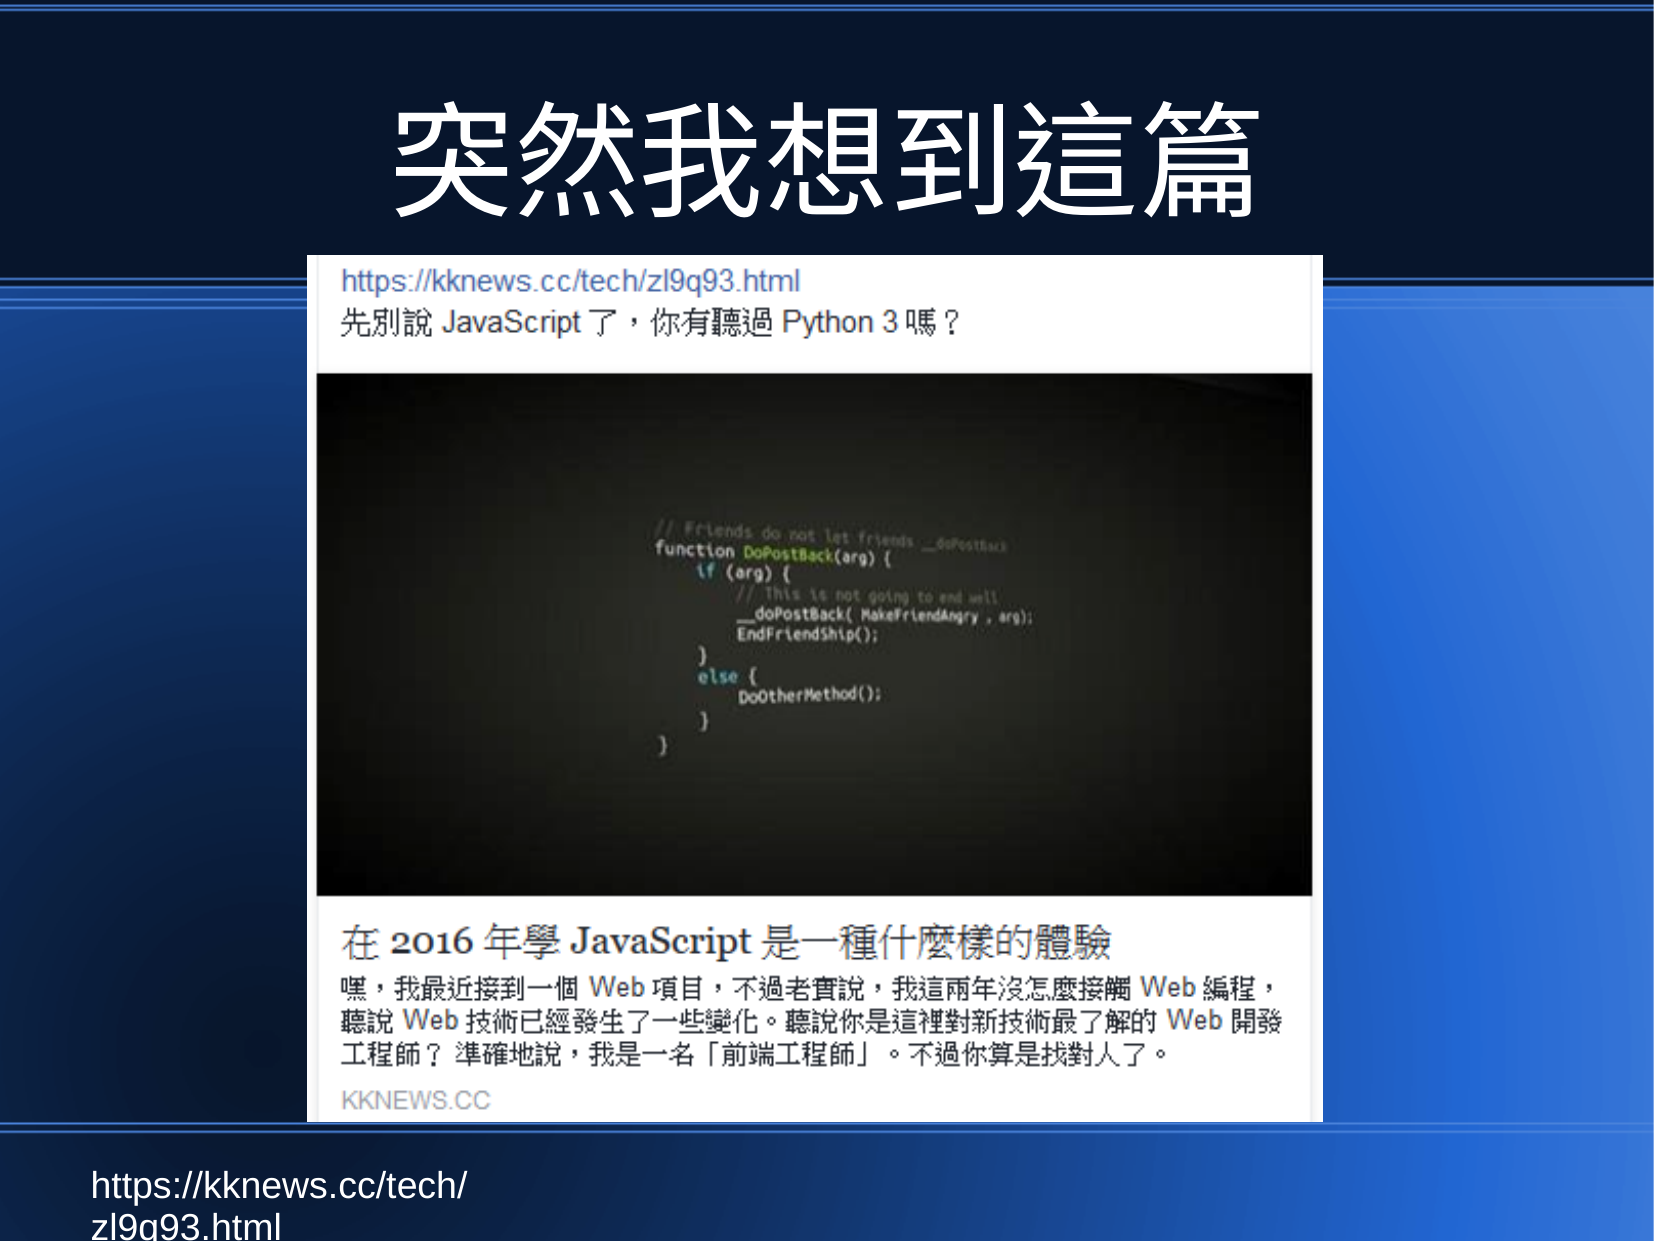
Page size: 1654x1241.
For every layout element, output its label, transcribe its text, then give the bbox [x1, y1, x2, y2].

title 突然我想到這篇 [82, 49, 1571, 257]
text_box https://kknews.cc/tech/zl9q93.html [75, 1157, 674, 1215]
picture [143, 1222, 153, 1238]
picture [0, 0, 1654, 1241]
